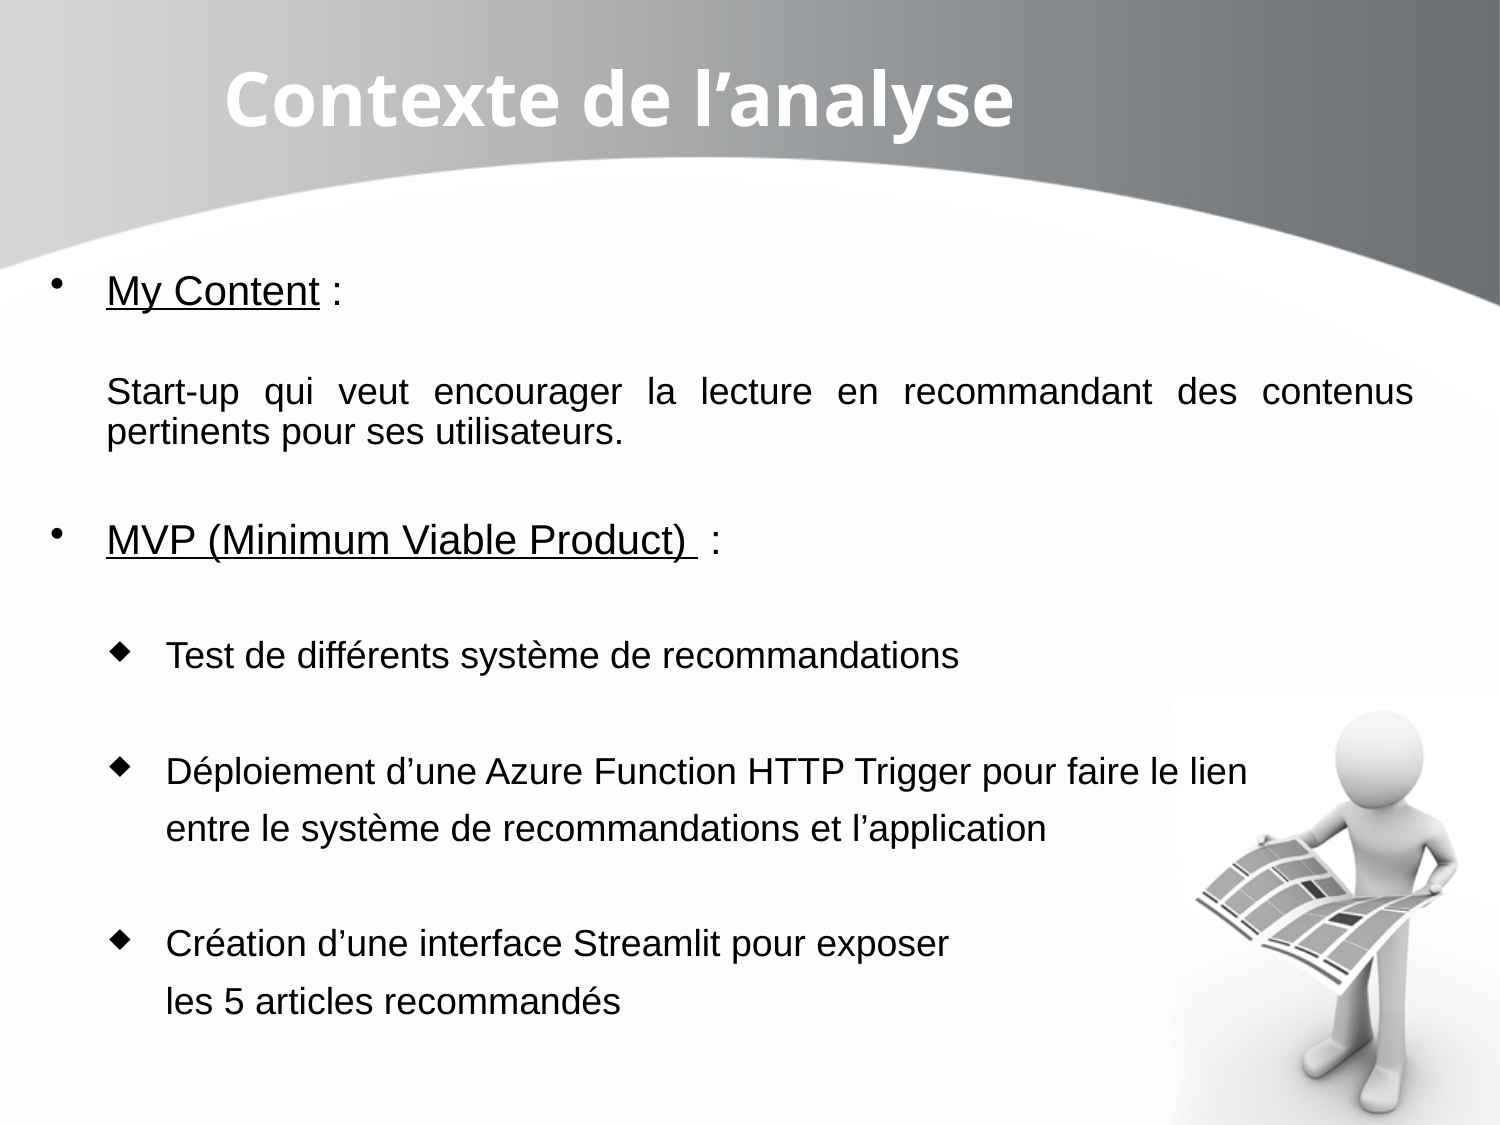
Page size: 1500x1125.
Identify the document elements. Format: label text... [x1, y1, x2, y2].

picture [0, 0, 1500, 1125]
title Contexte de l’analyse [88, 42, 1152, 150]
list My Content : Start-up qui veut encourager la lecture en recommandant des contenus pertinents pour ses utilisateurs. MVP (Minimum Viable Product) : Test de différents système de recommandations Déploiement d’une Azure Function HTTP Trigger pour faire le lien entre le système de recommandations et l’application Création d’une interface Streamlit pour exposer les 5 articles recommandés [35, 265, 1430, 1094]
